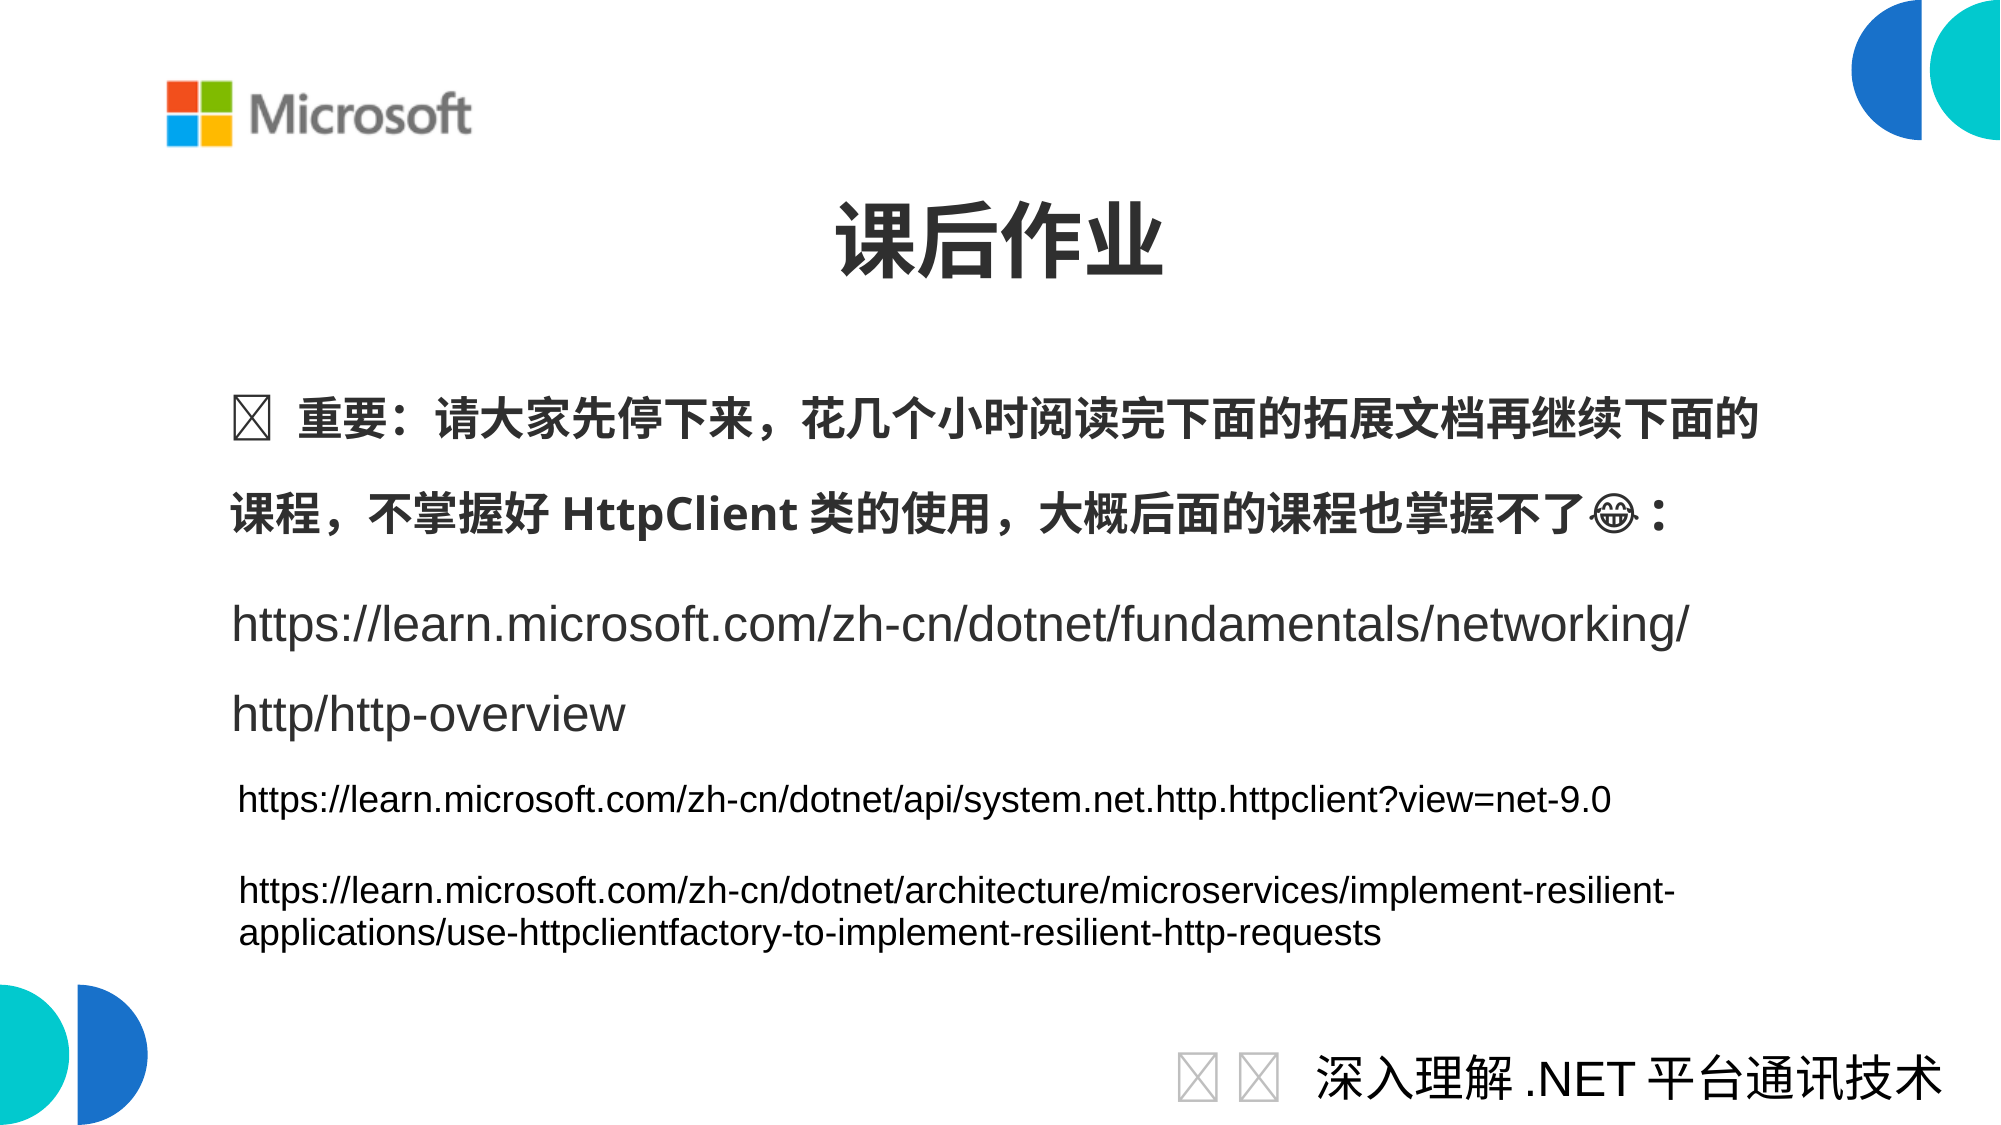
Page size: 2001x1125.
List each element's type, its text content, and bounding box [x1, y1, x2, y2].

subtitle 🚀 🚀 深入理解.NET平台通讯技术 [1173, 1046, 1952, 1107]
text_box https://learn.microsoft.com/zh-cn/dotnet/architecture/microservices/implement-resilient-applications/use-httpclientfactory-to-implement-resilient-http-requests [223, 861, 1751, 961]
text_box 🚀 重要：请大家先停下来，花几个小时阅读完下面的拓展文档再继续下面的课程，不掌握好HttpClient类的使用，大概后面的课程也掌握不了😂: [215, 354, 1802, 567]
picture [85, 41, 552, 189]
text_box https://learn.microsoft.com/zh-cn/dotnet/api/system.net.http.httpclient?view=net-9.0 [222, 771, 1629, 828]
text_box https://learn.microsoft.com/zh-cn/dotnet/fundamentals/networking/http/http-overview [216, 554, 1803, 767]
title 课后作业 [138, 145, 1862, 332]
